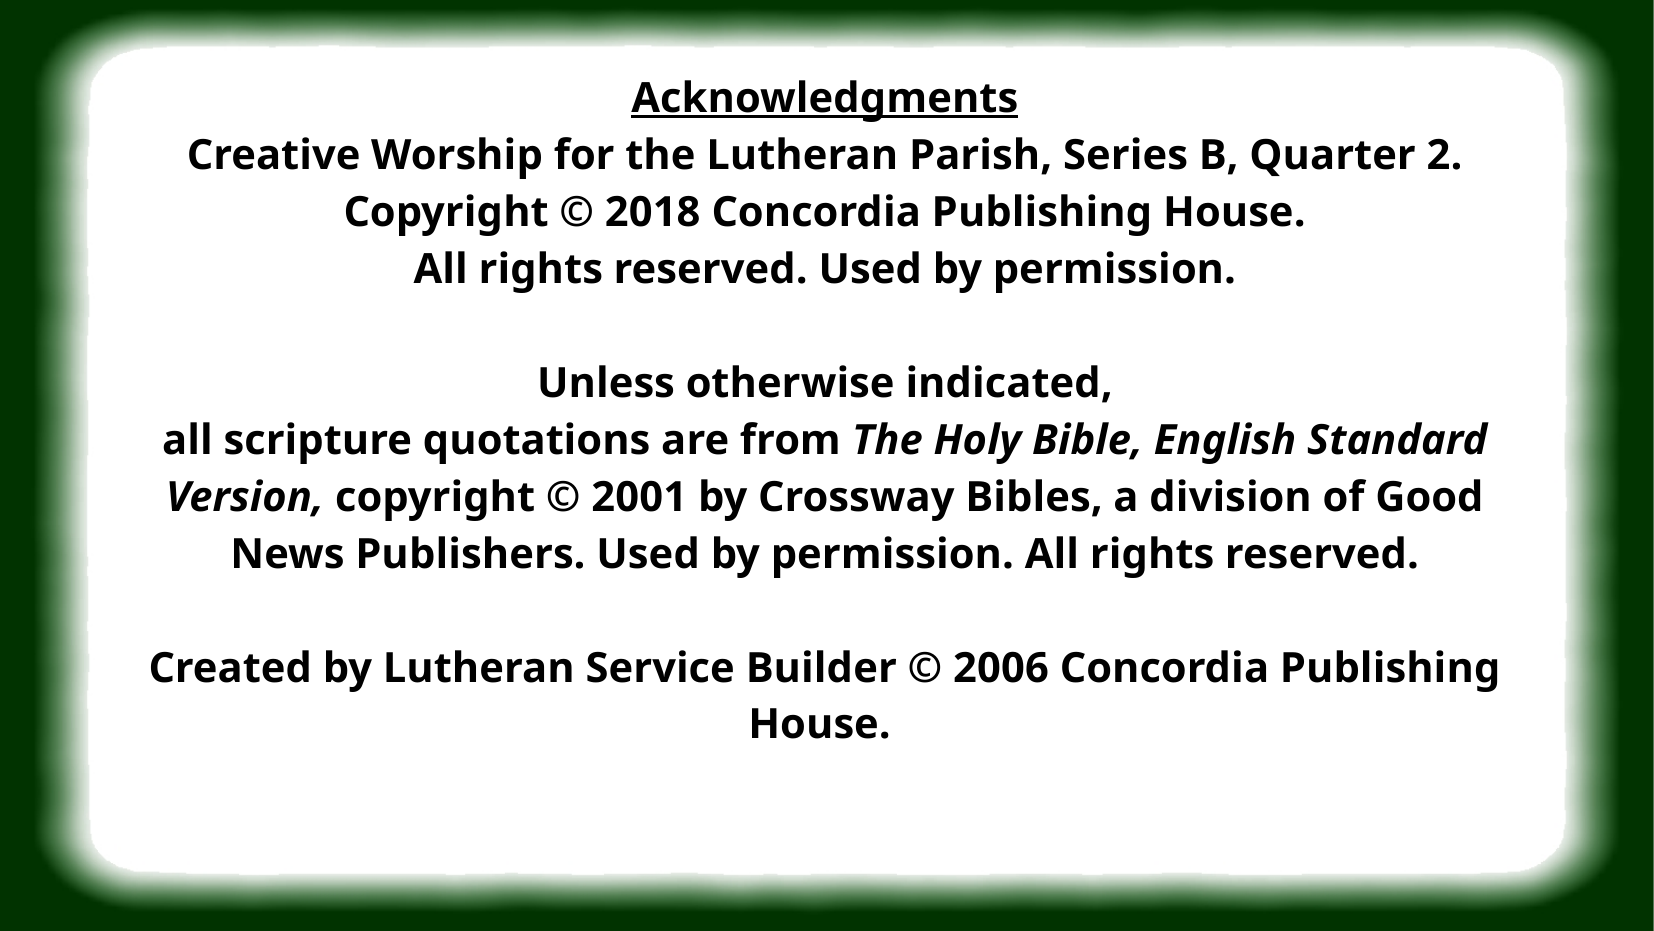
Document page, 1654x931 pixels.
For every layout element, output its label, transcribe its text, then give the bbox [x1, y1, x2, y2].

picture [0, 0, 1654, 931]
text_box Acknowledgments Creative Worship for the Lutheran Parish, Series B, Quarter 2. Copyright © 2018 Concordia Publishing House. All rights reserved. Used by permission. Unless otherwise indicated, all scripture quotations are from The Holy Bible, English Standard Version, copyright © 2001 by Crossway Bibles, a division of Good News Publishers. Used by permission. All rights reserved. Created by Lutheran Service Builder © 2006 Concordia Publishing House. [105, 60, 1546, 741]
